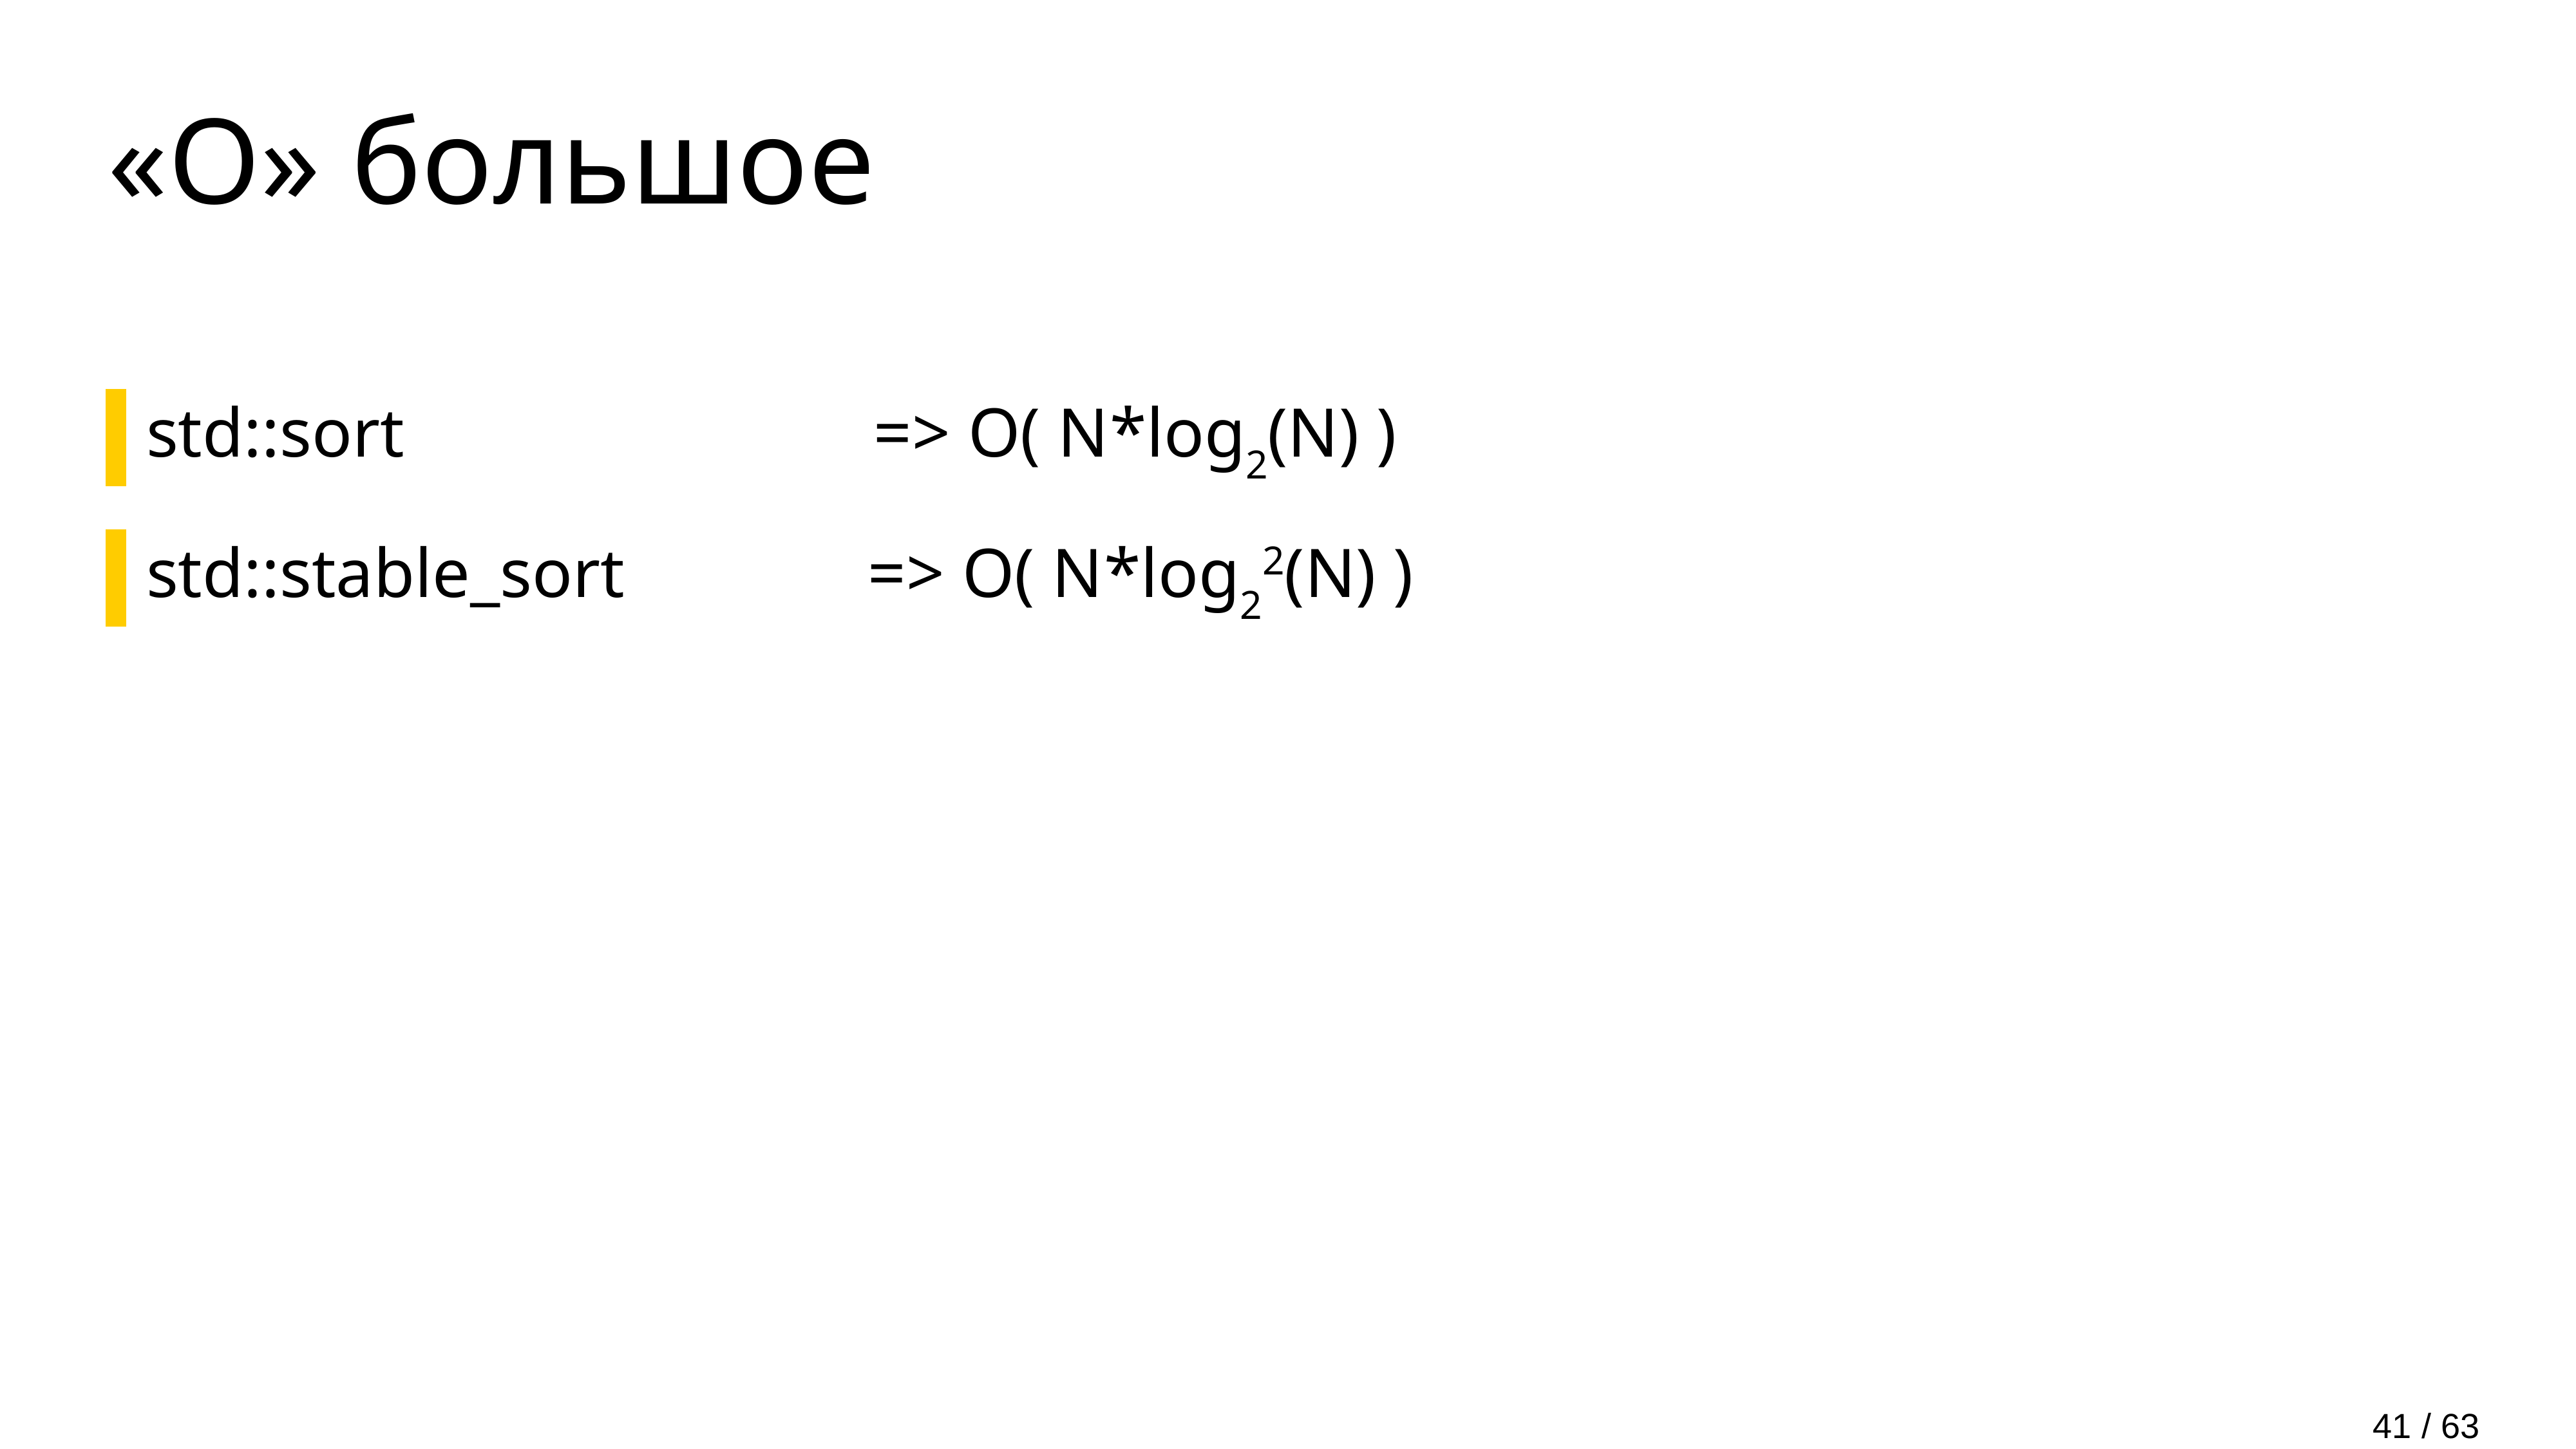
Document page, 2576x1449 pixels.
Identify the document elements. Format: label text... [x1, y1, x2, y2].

text_box <number> / 63 [2363, 1402, 2576, 1449]
text_box std::sort => O( N*log2(N) ) std::stable_sort => O( N*log22(N) ) [96, 364, 2512, 1419]
title «О» большое [108, 80, 2468, 242]
